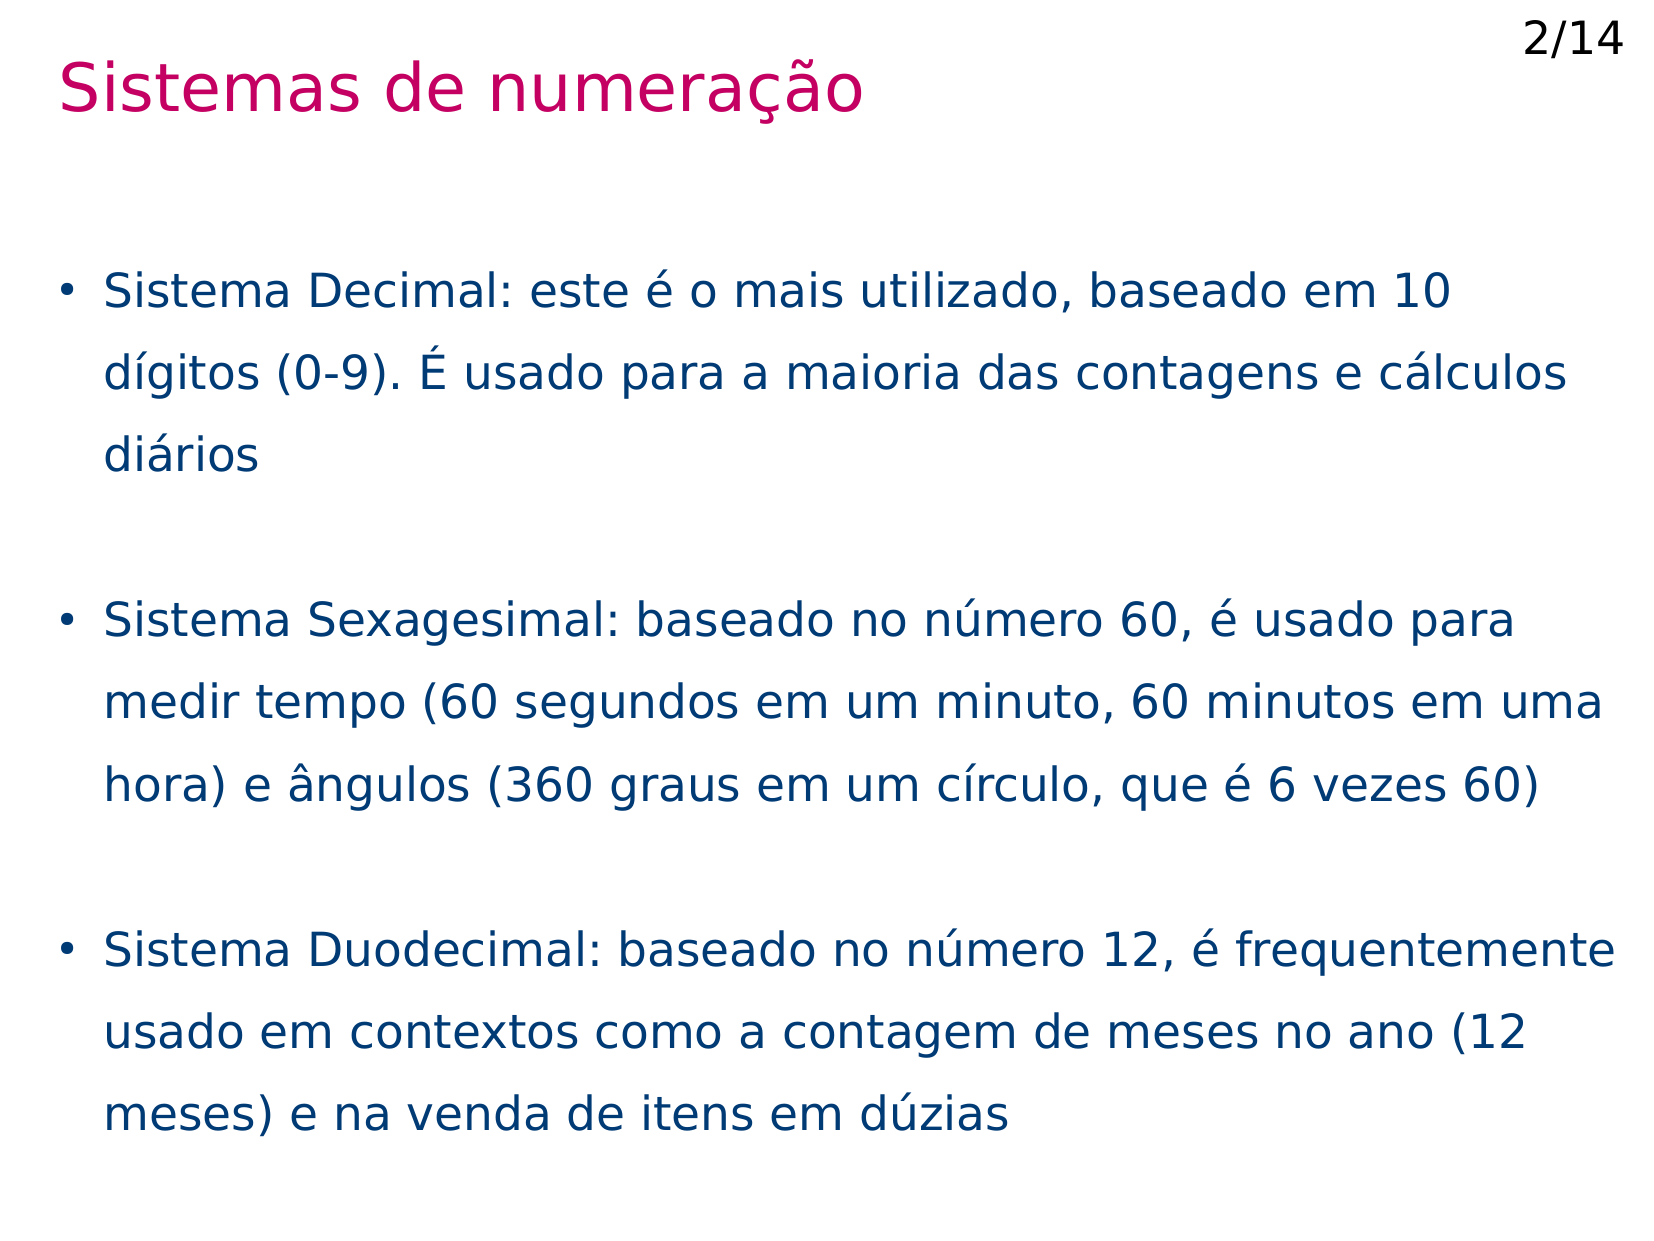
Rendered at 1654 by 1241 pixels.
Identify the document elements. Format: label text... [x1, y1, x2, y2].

list Sistema Decimal: este é o mais utilizado, baseado em 10 dígitos (0-9). É usado para a maioria das contagens e cálculos diários Sistema Sexagesimal: baseado no número 60, é usado para medir tempo (60 segundos em um minuto, 60 minutos em uma hora) e ângulos (360 graus em um círculo, que é 6 vezes 60) Sistema Duodecimal: baseado no número 12, é frequentemente usado em contextos como a contagem de meses no ano (12 meses) e na venda de itens em dúzias [59, 236, 1625, 1211]
title Sistemas de numeração [59, 29, 1625, 148]
